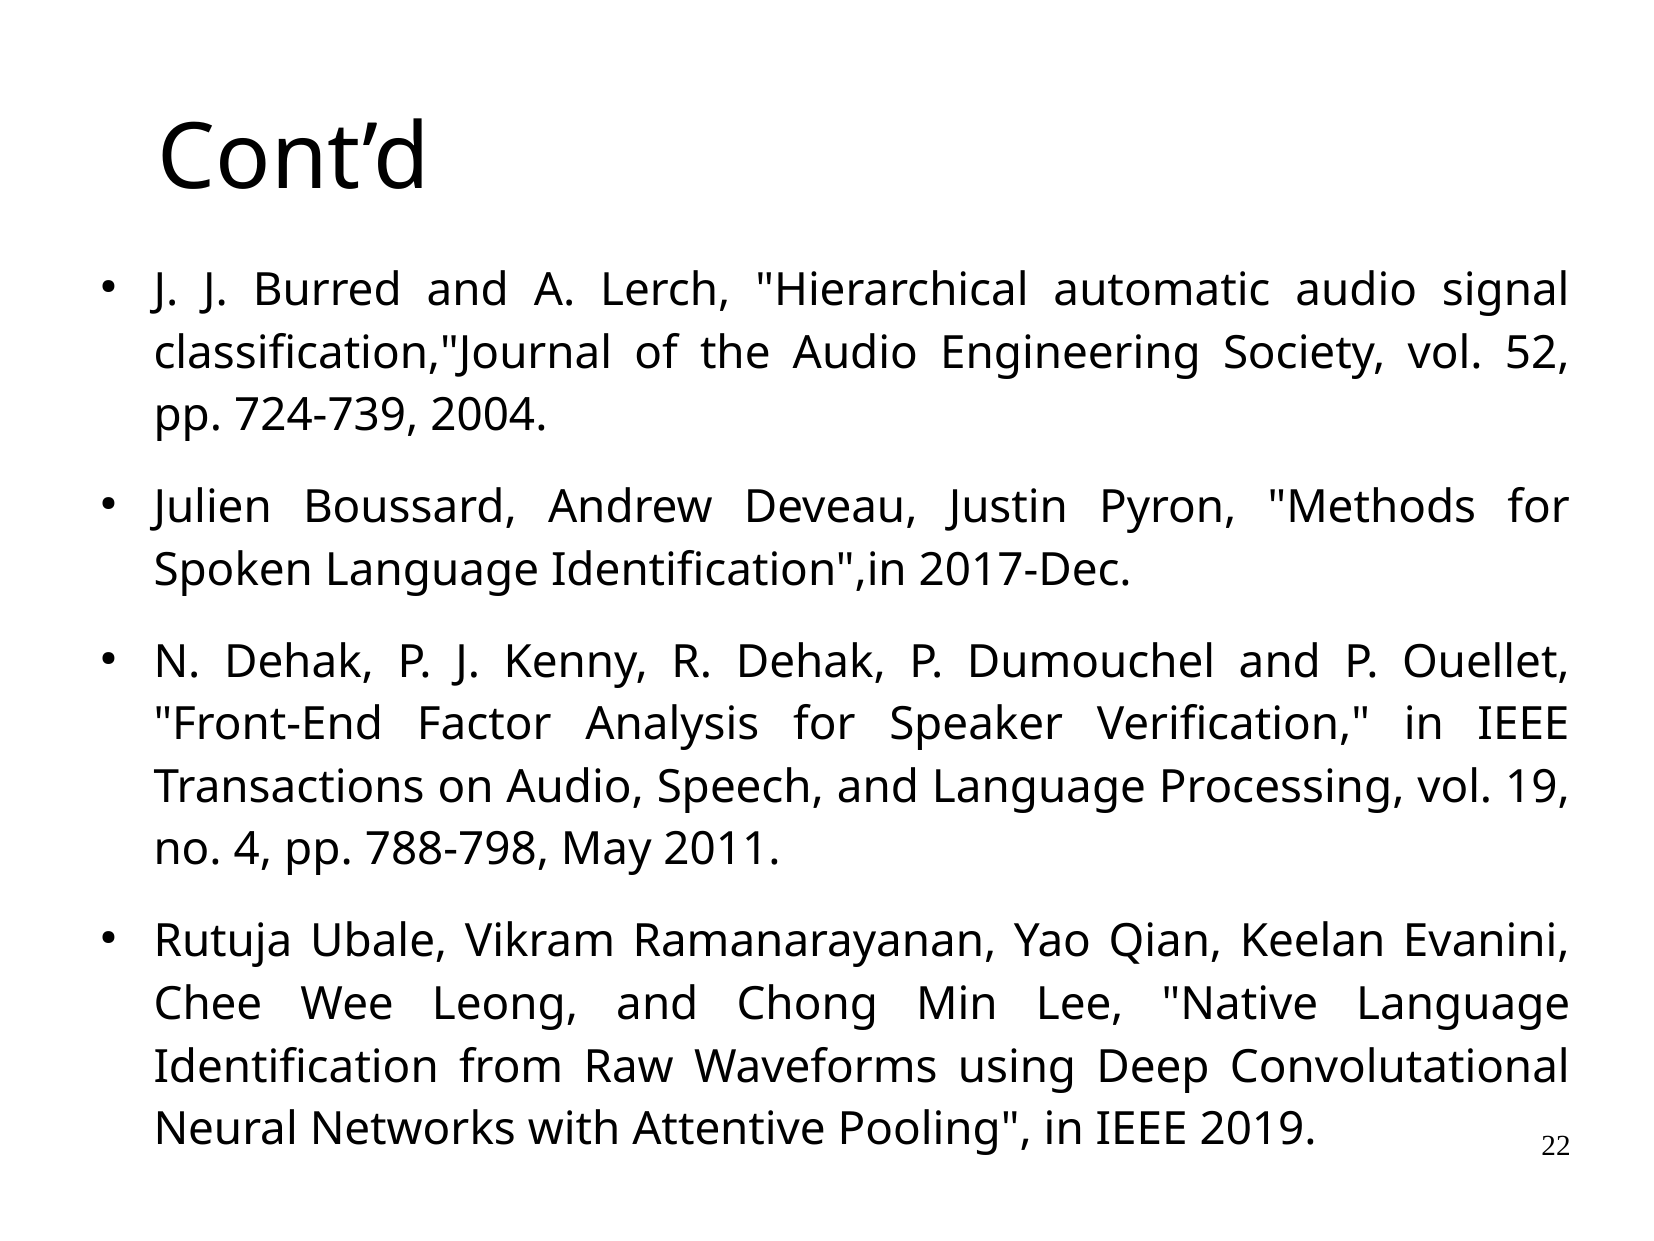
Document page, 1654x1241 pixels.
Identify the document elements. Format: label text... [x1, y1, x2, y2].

title Cont’d [82, 49, 1571, 256]
list J. J. Burred and A. Lerch, "Hierarchical automatic audio signal classification,"Journal of the Audio Engineering Society, vol. 52, pp. 724-739, 2004. Julien Boussard, Andrew Deveau, Justin Pyron, "Methods for Spoken Language Identification",in 2017-Dec. N. Dehak, P. J. Kenny, R. Dehak, P. Dumouchel and P. Ouellet, "Front-End Factor Analysis for Speaker Verification," in IEEE Transactions on Audio, Speech, and Language Processing, vol. 19, no. 4, pp. 788-798, May 2011. Rutuja Ubale, Vikram Ramanarayanan, Yao Qian, Keelan Evanini, Chee Wee Leong, and Chong Min Lee, "Native Language Identification from Raw Waveforms using Deep Convolutational Neural Networks with Attentive Pooling", in IEEE 2019. [82, 256, 1571, 1182]
